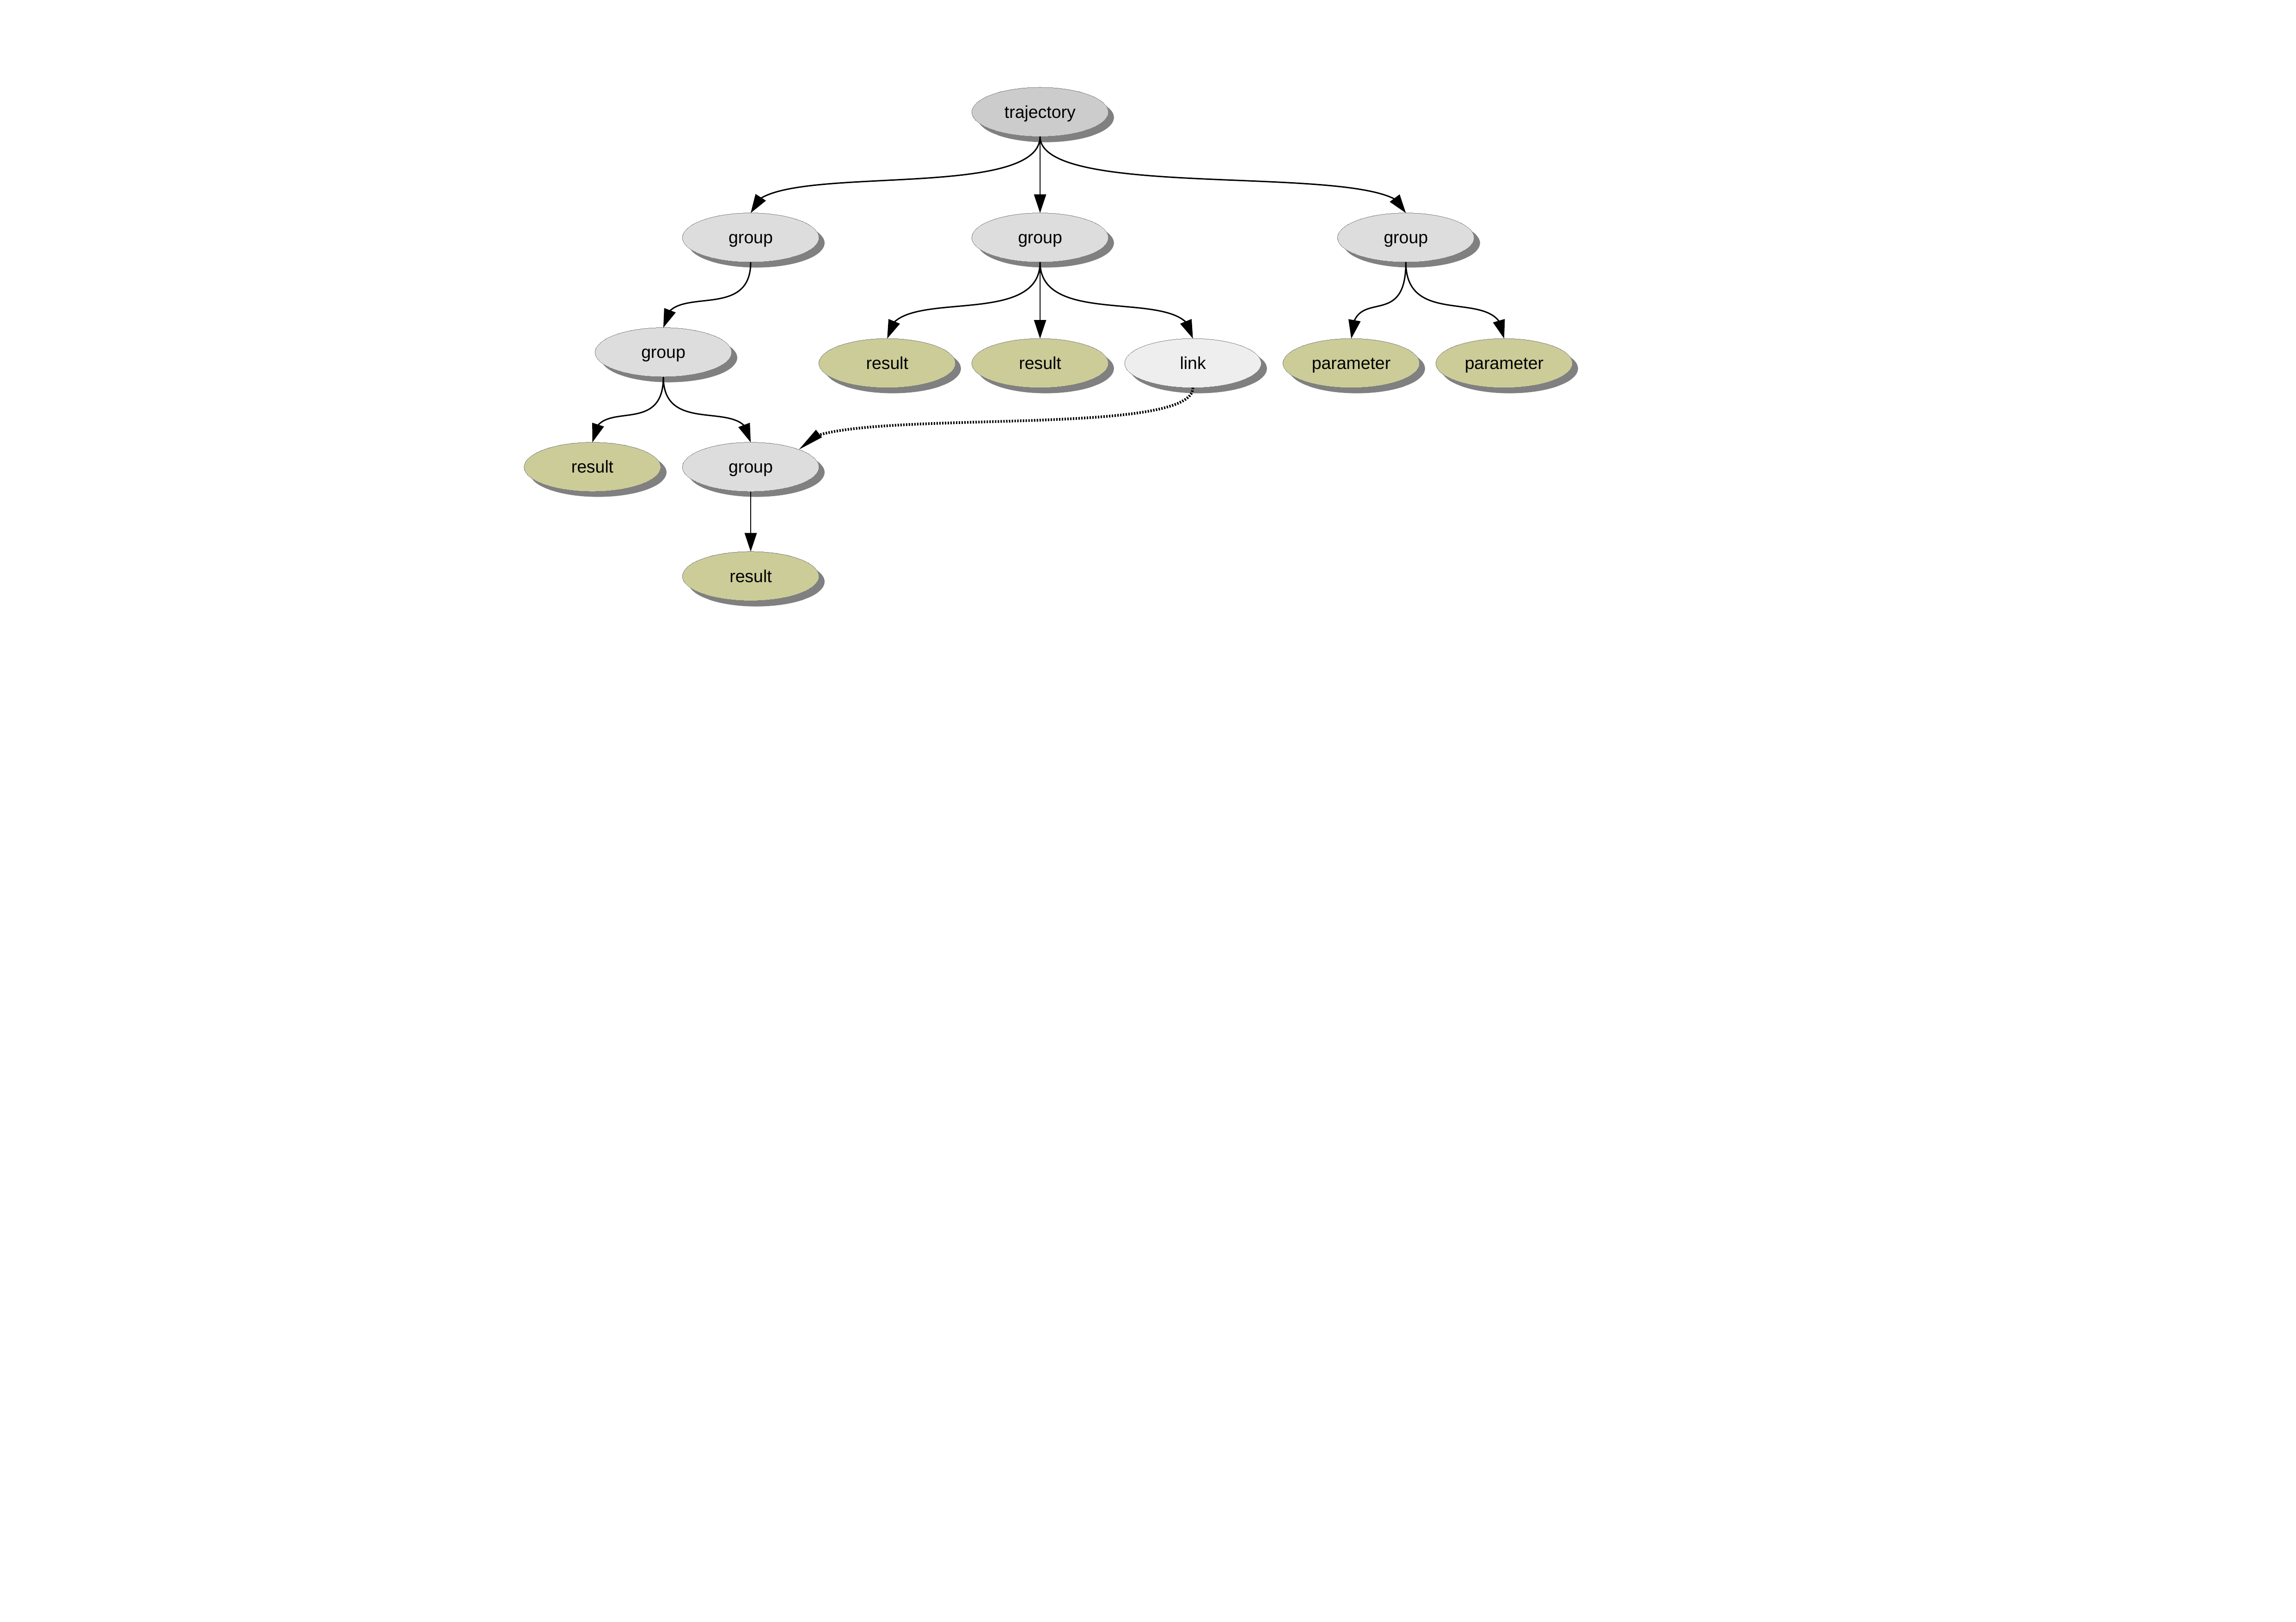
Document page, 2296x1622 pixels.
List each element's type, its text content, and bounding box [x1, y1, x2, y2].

text_box result [972, 338, 1108, 388]
text_box result [819, 338, 955, 388]
text_box trajectory [972, 87, 1108, 137]
text_box link [1125, 338, 1261, 388]
text_box result [524, 442, 661, 492]
text_box group [1337, 213, 1475, 262]
text_box group [972, 213, 1108, 262]
text_box result [682, 551, 819, 601]
text_box parameter [1436, 338, 1573, 388]
text_box group [682, 213, 819, 262]
text_box group [682, 442, 819, 492]
text_box group [595, 327, 732, 377]
text_box parameter [1283, 338, 1420, 388]
